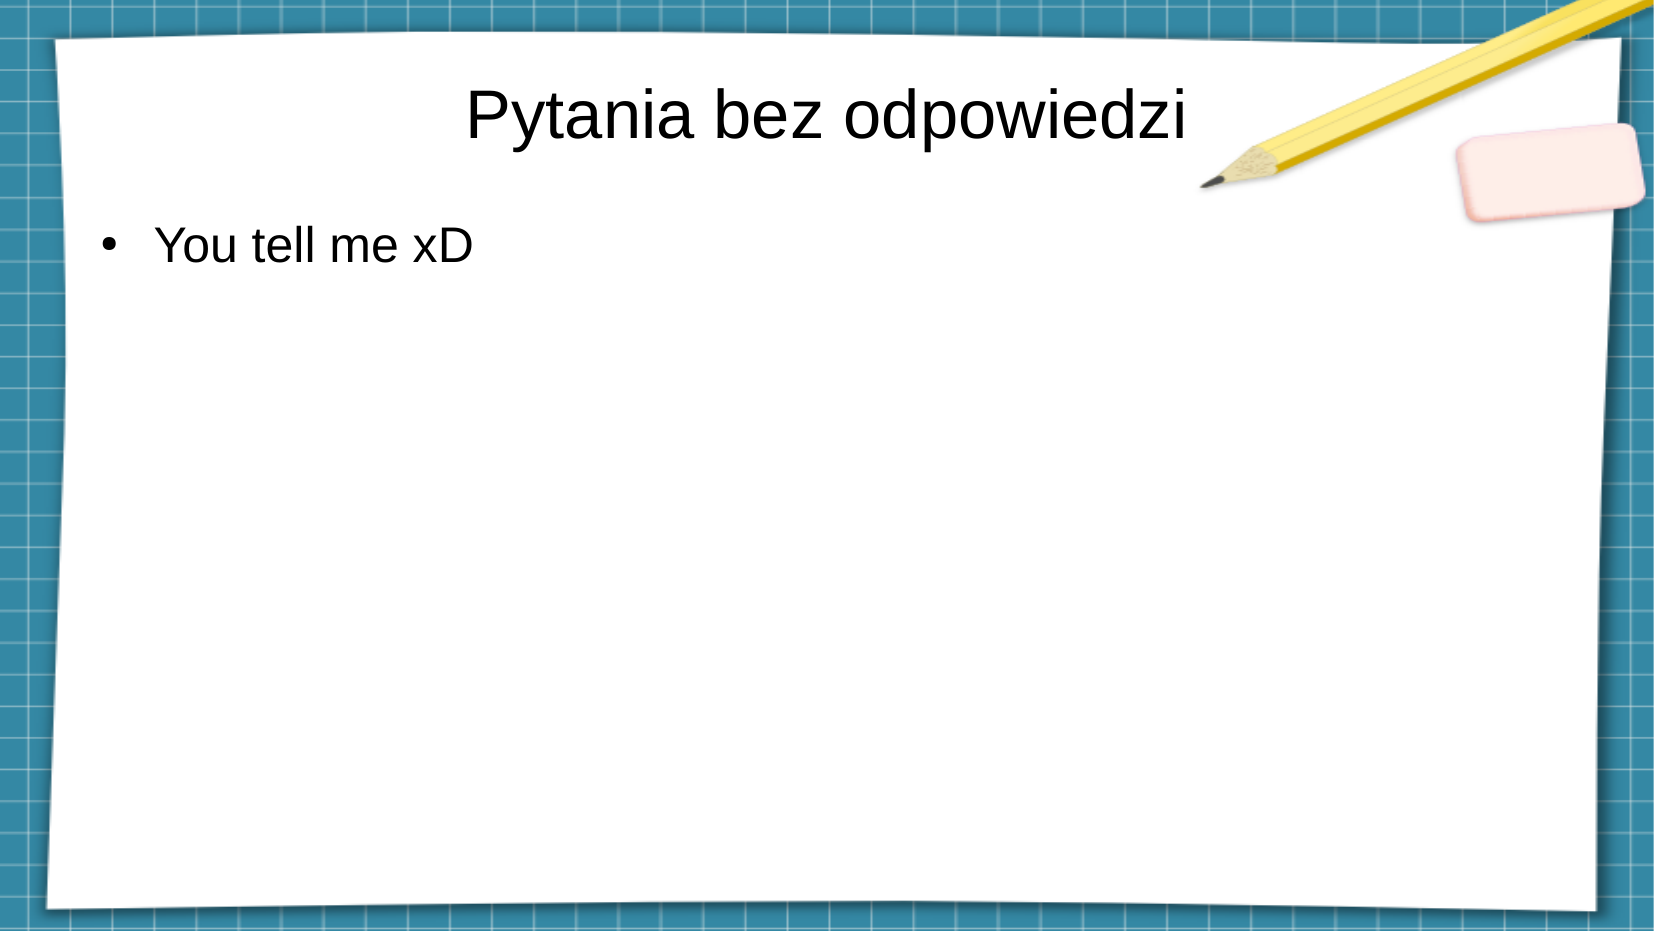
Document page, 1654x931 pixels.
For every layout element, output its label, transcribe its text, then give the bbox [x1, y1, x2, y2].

list You tell me xD [82, 217, 1571, 758]
title Pytania bez odpowiedzi [82, 37, 1571, 193]
picture [0, 0, 1654, 931]
